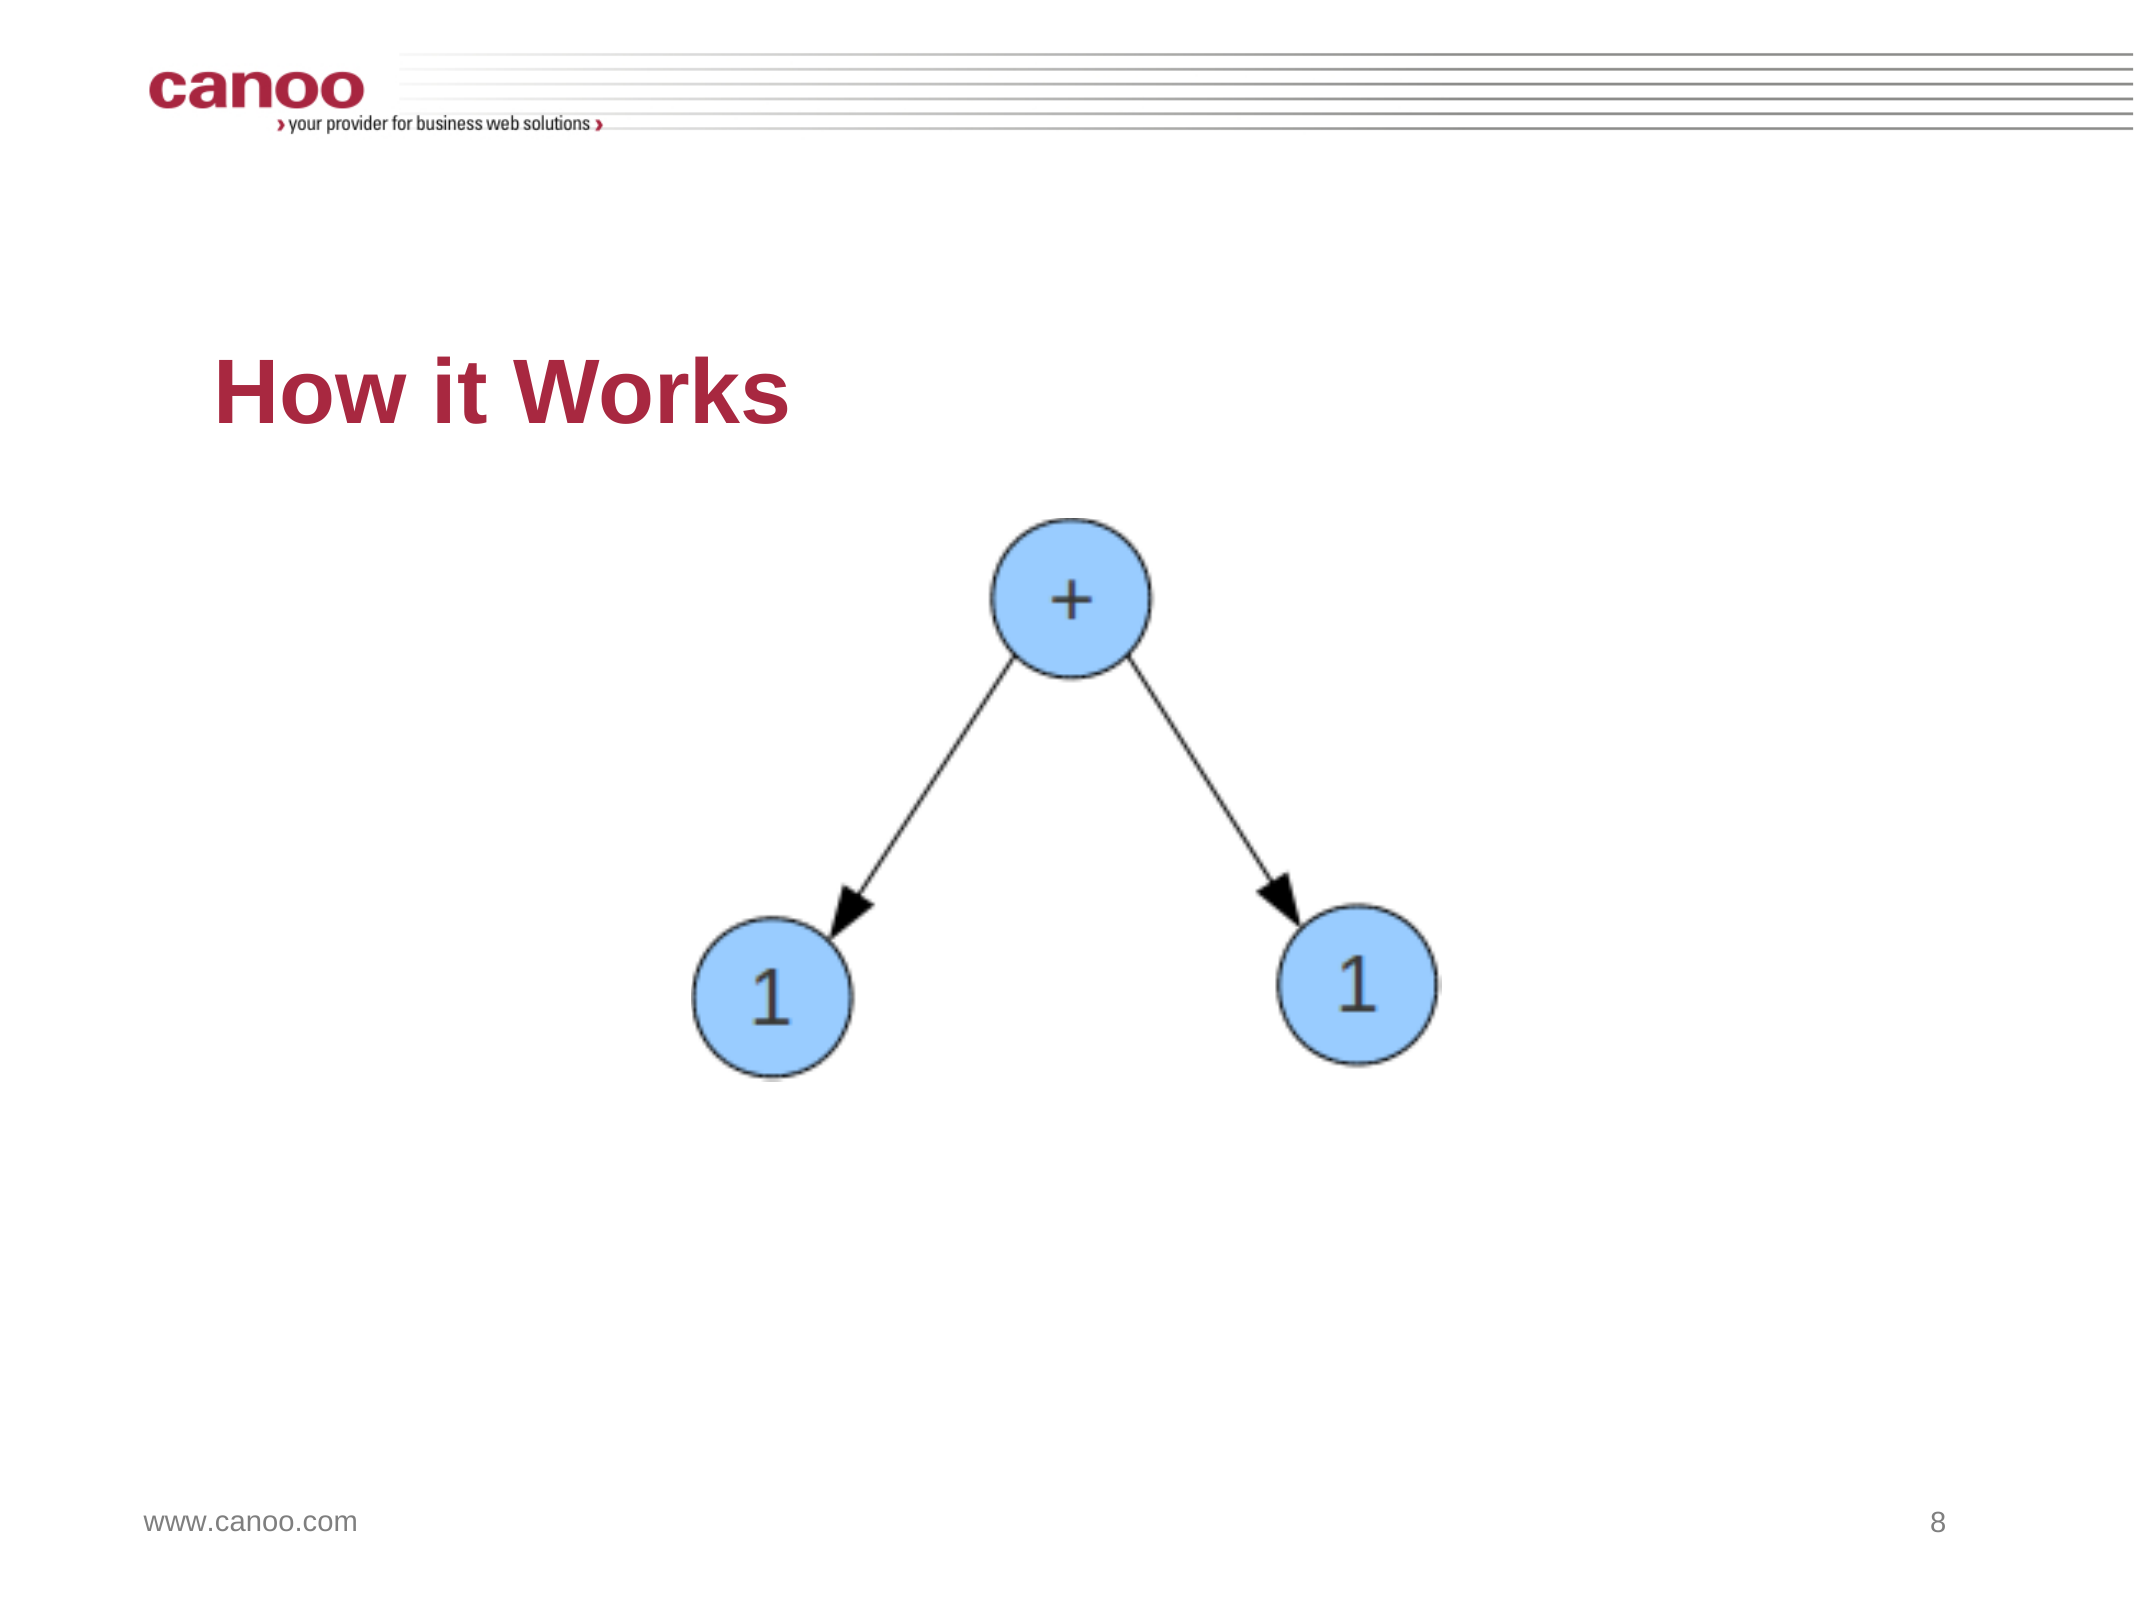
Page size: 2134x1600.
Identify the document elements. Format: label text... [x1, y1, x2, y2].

title How it Works [204, 220, 2020, 451]
picture [691, 518, 1442, 1082]
text_box <number> [1912, 1495, 1965, 1546]
picture [0, 21, 2134, 188]
